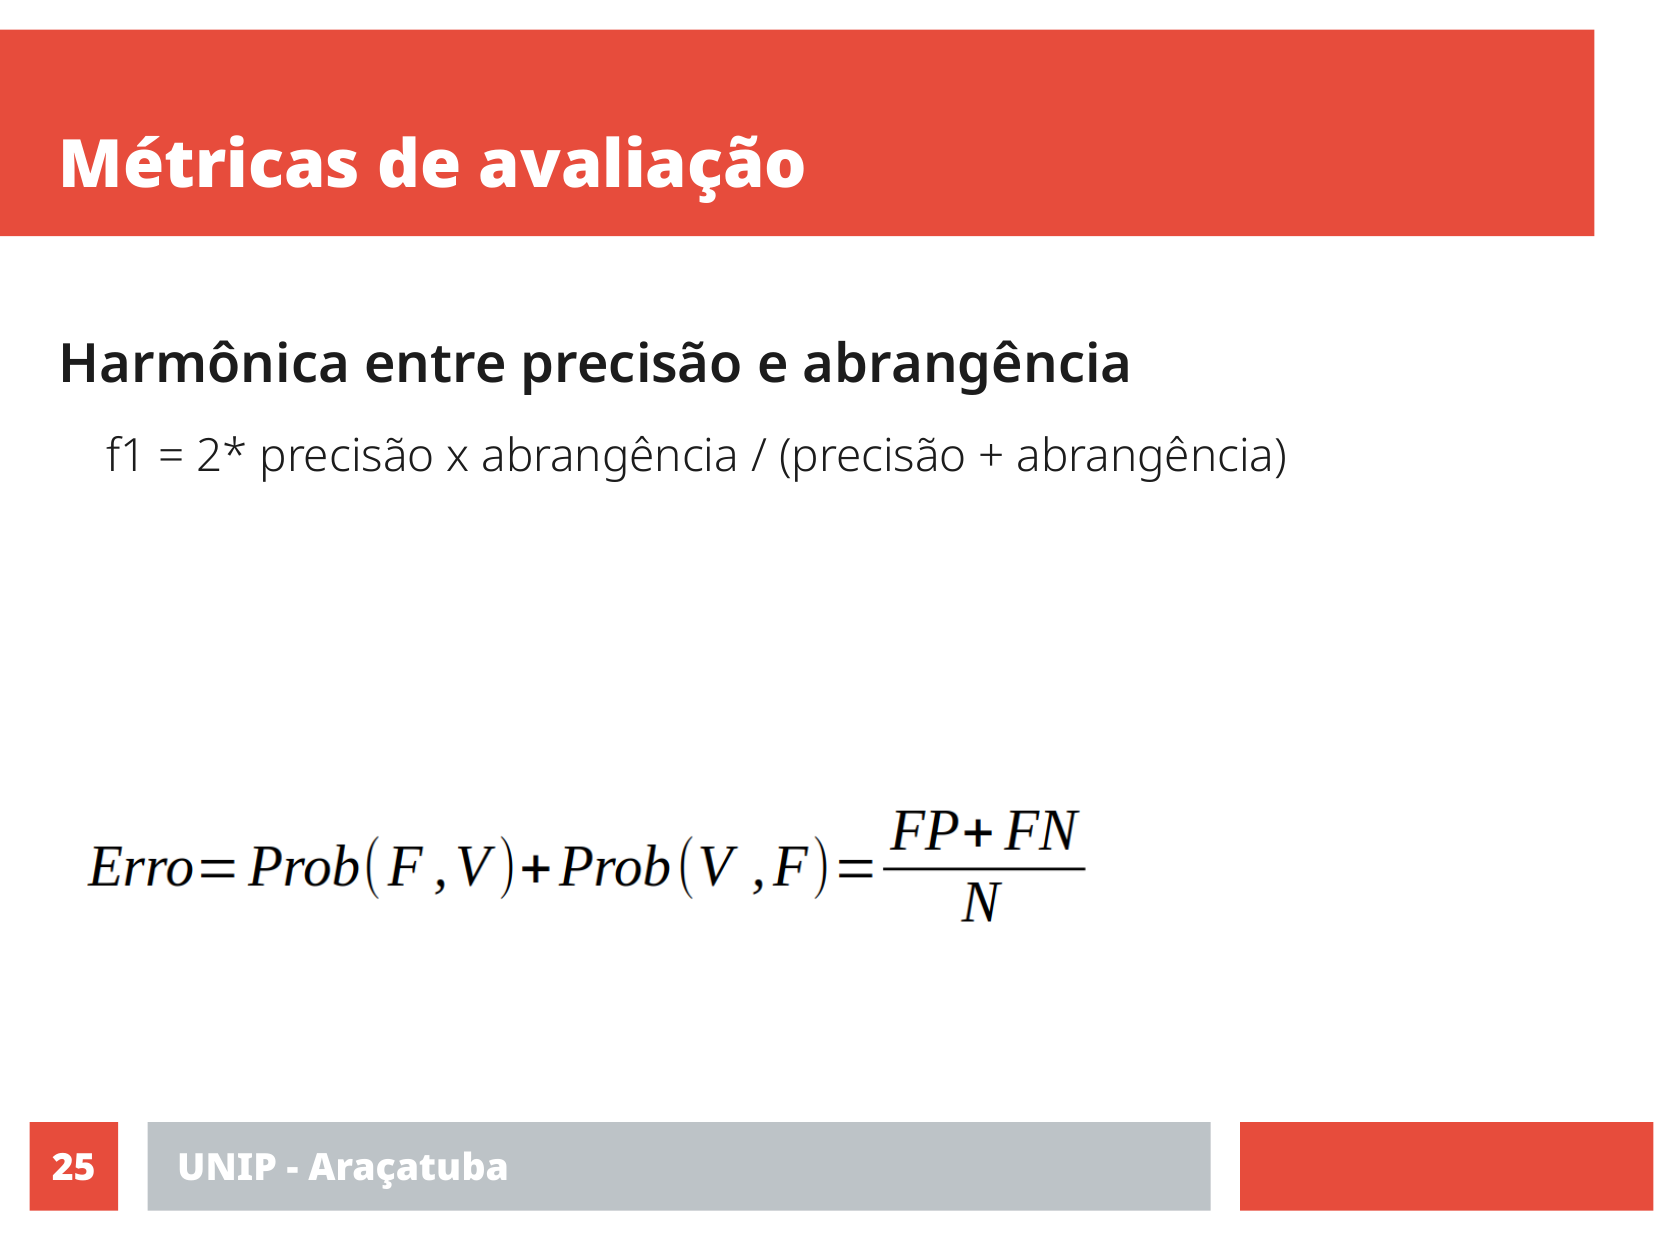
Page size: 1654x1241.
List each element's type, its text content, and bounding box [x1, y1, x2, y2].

picture [86, 784, 1097, 941]
title Métricas de avaliação [59, 59, 1595, 207]
list Harmônica entre precisão e abrangência f1 = 2* precisão x abrangência / (precisão + abrangência) [59, 324, 1565, 1093]
